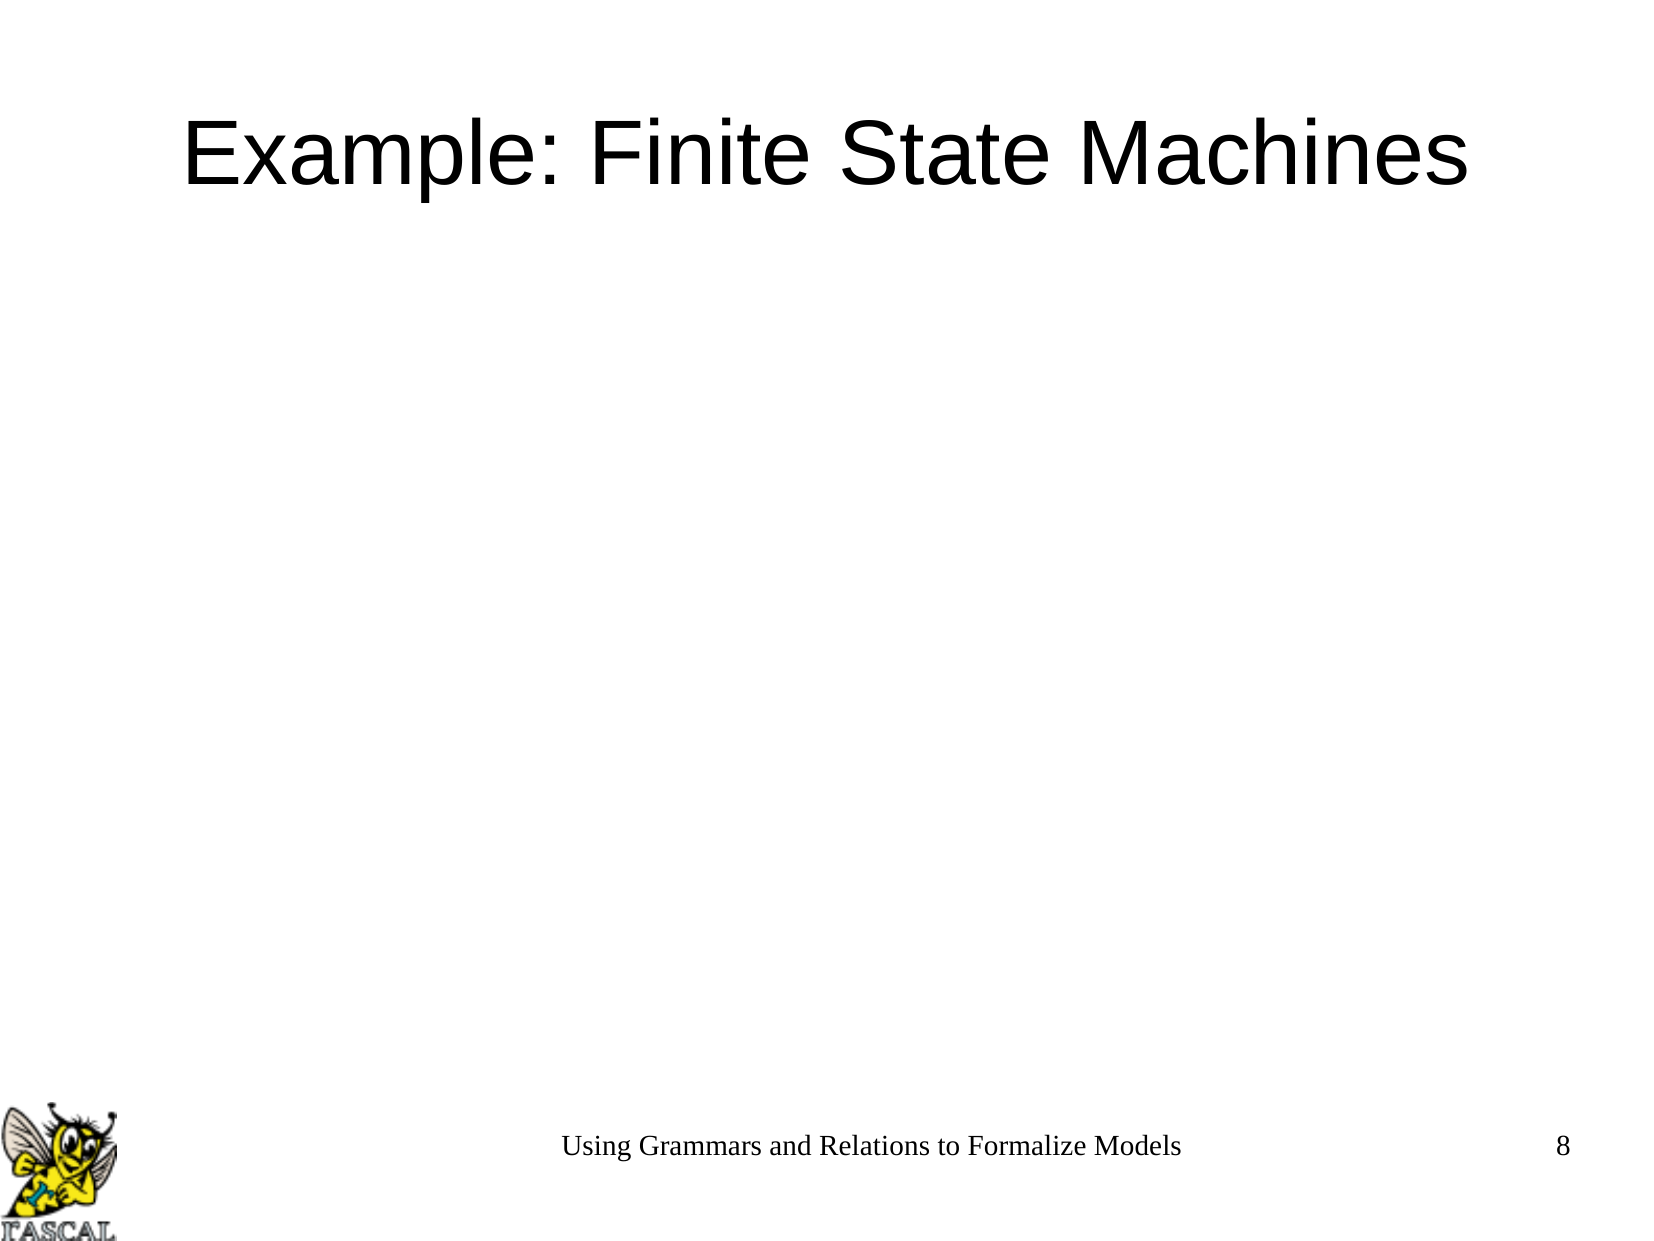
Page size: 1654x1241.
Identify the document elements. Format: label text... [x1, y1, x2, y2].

title Example: Finite State Machines [82, 56, 1571, 250]
picture [0, 1102, 117, 1241]
